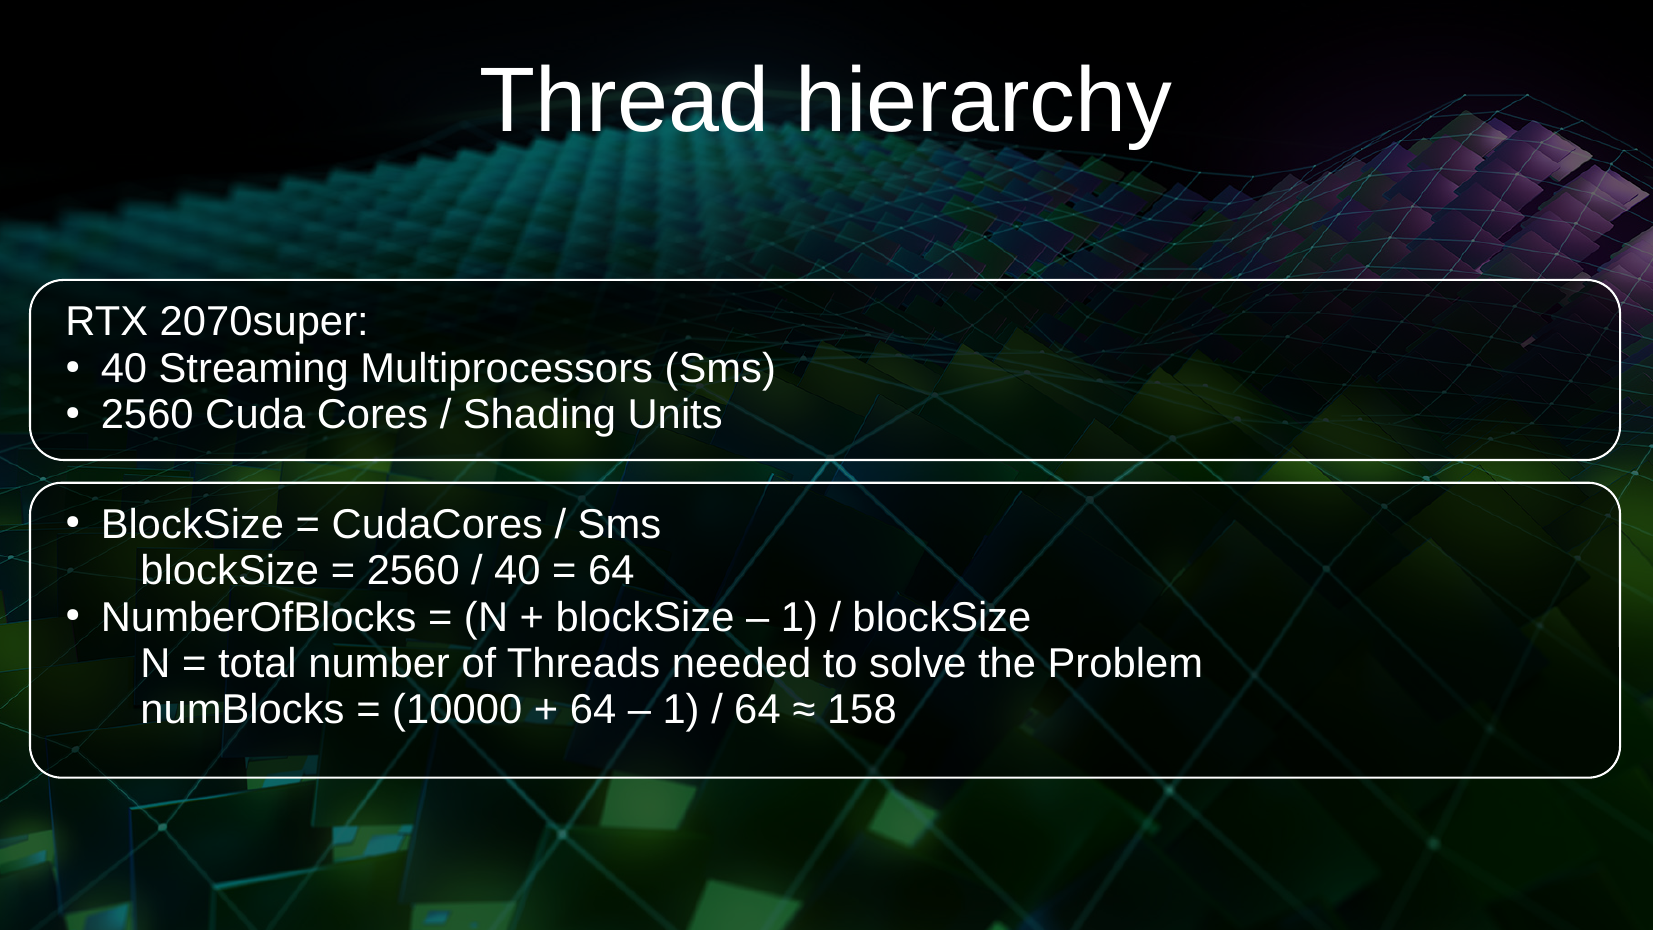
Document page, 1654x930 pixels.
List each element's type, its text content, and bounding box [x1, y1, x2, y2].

title Thread hierarchy [82, 19, 1571, 181]
text_box [30, 279, 1621, 460]
text_box [30, 482, 1621, 778]
subtitle BlockSize = CudaCores / Sms blockSize = 2560 / 40 = 64 NumberOfBlocks = (N + blockSize – 1) / blockSize N = total number of Threads needed to solve the Problem numBlocks = (10000 + 64 – 1) / 64 ≈ 158 [59, 500, 1562, 780]
text_box RTX 2070super: 40 Streaming Multiprocessors (Sms) 2560 Cuda Cores / Shading Units [59, 298, 1562, 445]
picture [0, 0, 1653, 930]
